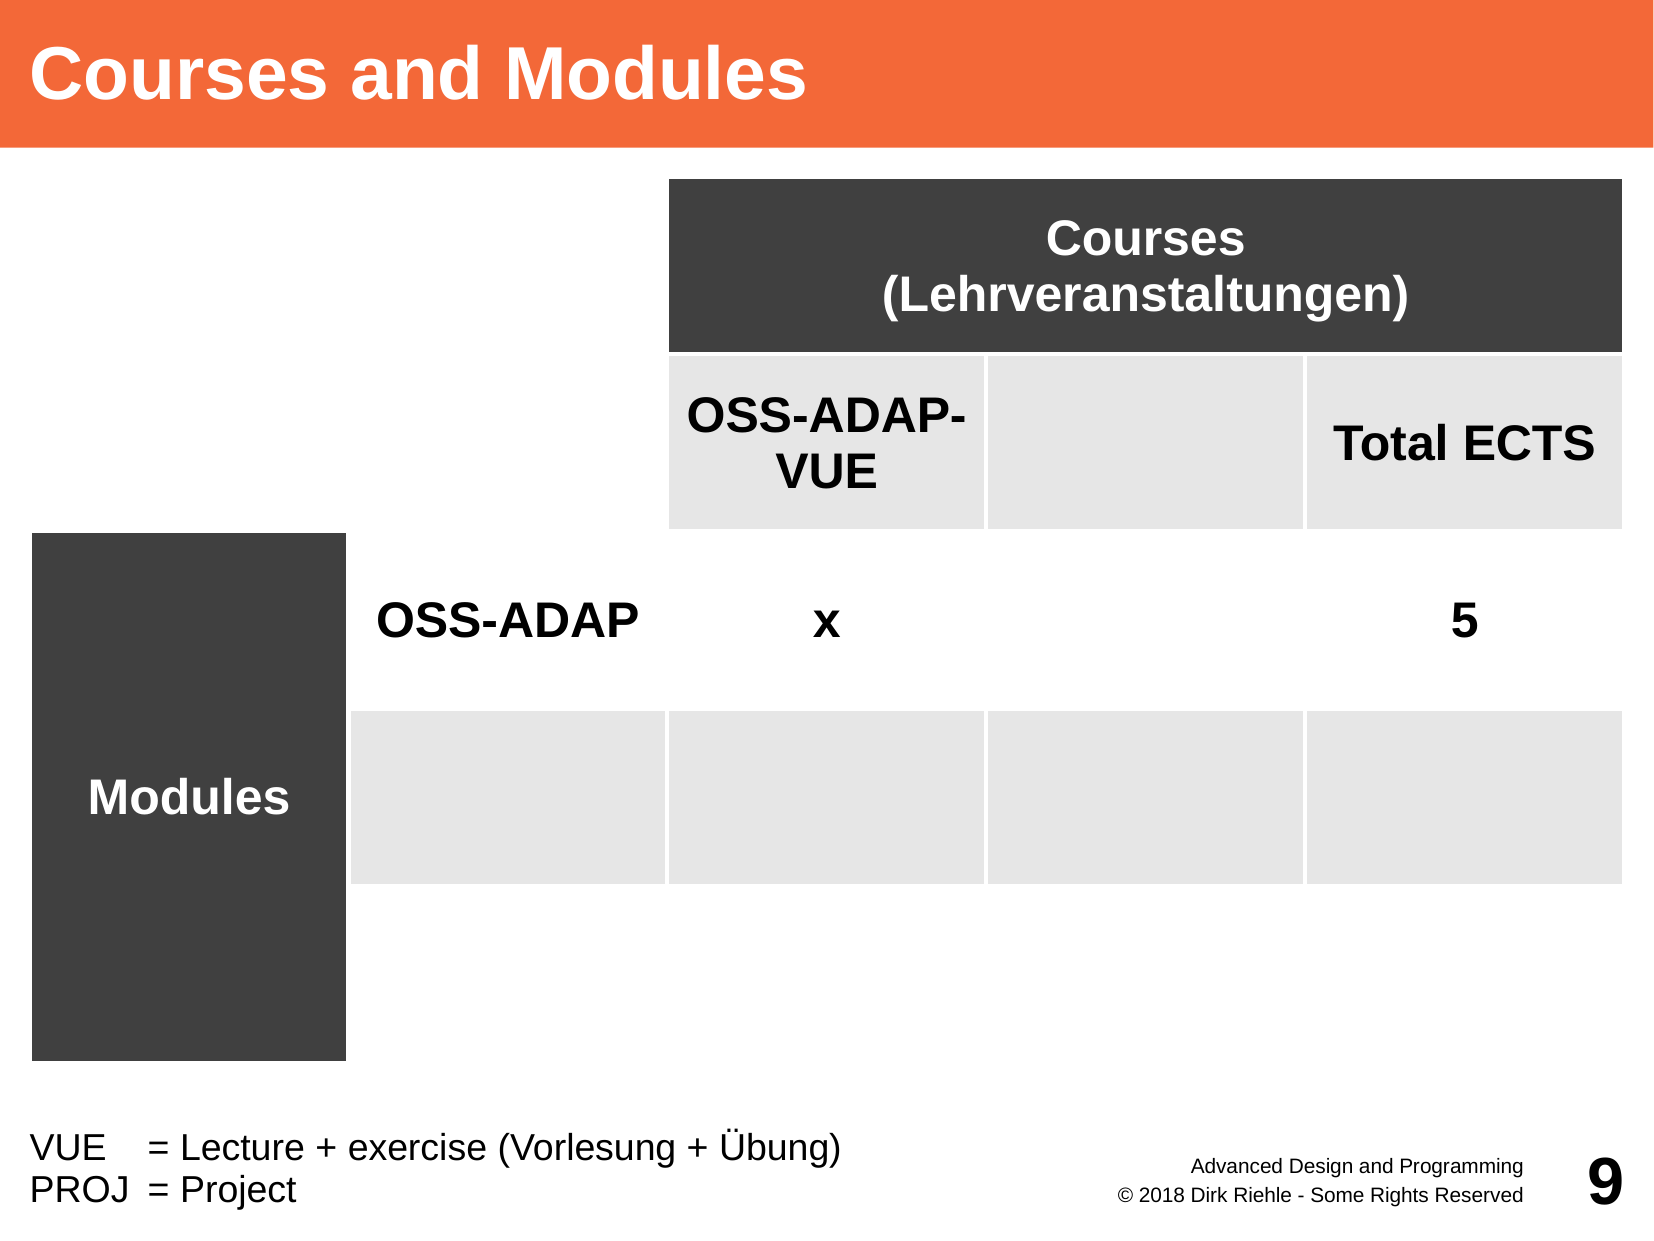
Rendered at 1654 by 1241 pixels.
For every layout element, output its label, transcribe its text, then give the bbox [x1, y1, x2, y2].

table_cell Total ECTS [1307, 356, 1622, 529]
table_header [32, 179, 346, 352]
table_cell [1307, 888, 1622, 1061]
table_cell x [669, 533, 984, 706]
table_cell [669, 888, 984, 1003]
table_cell OSS-ADAP-VUE [669, 356, 984, 529]
table_cell [351, 711, 665, 884]
table_cell [351, 356, 665, 529]
table_cell [988, 888, 1303, 1061]
title Courses and Modules [0, 0, 1654, 148]
table_header Courses (Lehrveranstaltungen) [669, 179, 1622, 352]
table_cell [1307, 711, 1622, 884]
table_cell 5 [1307, 533, 1622, 706]
table_header [351, 179, 665, 352]
table_cell OSS-ADAP [351, 533, 665, 706]
table_cell [32, 356, 346, 529]
table_cell [988, 356, 1303, 529]
table_cell [988, 533, 1303, 706]
table_cell [351, 888, 665, 1003]
table_cell [988, 711, 1303, 884]
table_cell Modules [32, 533, 346, 1003]
text_box VUE = Lecture + exercise (Vorlesung + Übung) PROJ = Project [0, 1003, 1182, 1241]
table_cell [669, 711, 984, 884]
